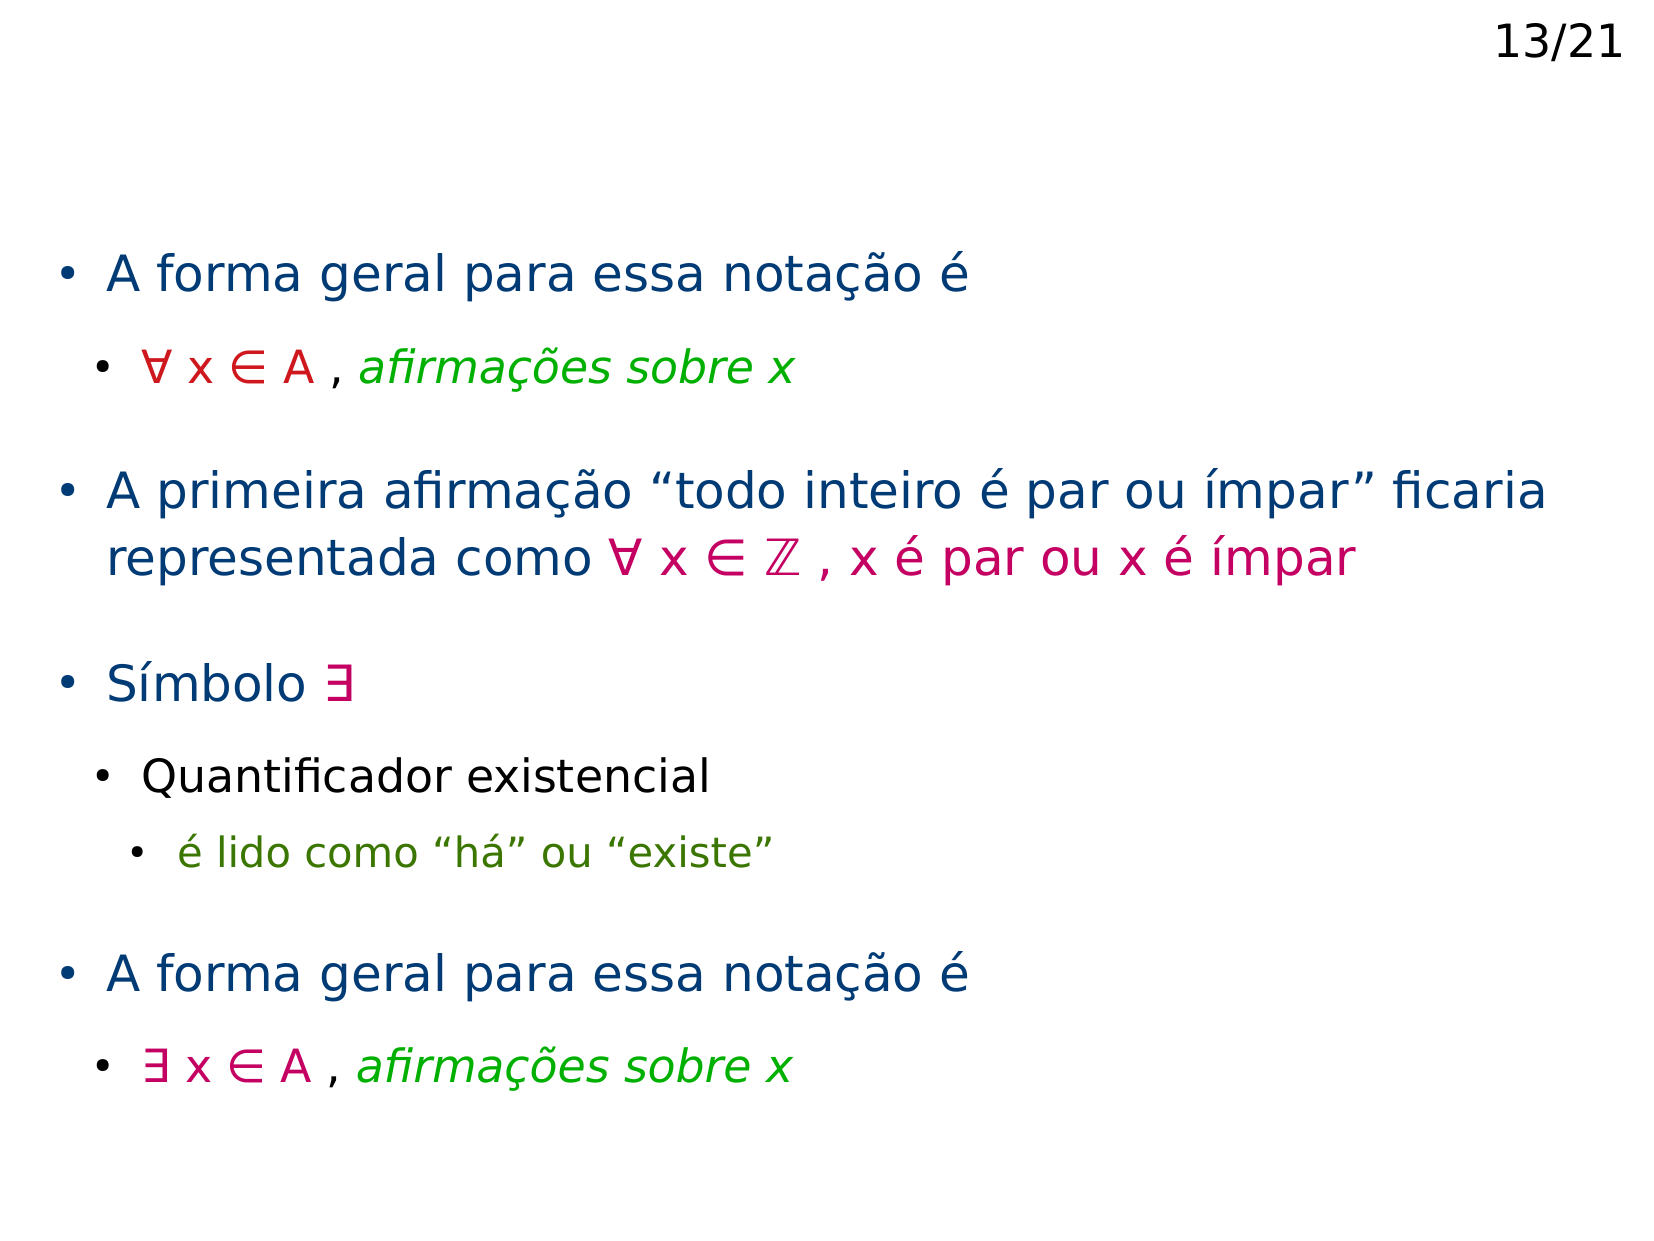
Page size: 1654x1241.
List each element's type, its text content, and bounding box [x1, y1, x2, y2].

list A forma geral para essa notação é ∀ x ∈ A , afirmações sobre x A primeira afirmação “todo inteiro é par ou ímpar” ficaria representada como ∀ x ∈ ℤ , x é par ou x é ímpar Símbolo ∃ Quantificador existencial é lido como “há” ou “existe” A forma geral para essa notação é ∃ x ∈ A , afirmações sobre x [59, 236, 1595, 1211]
